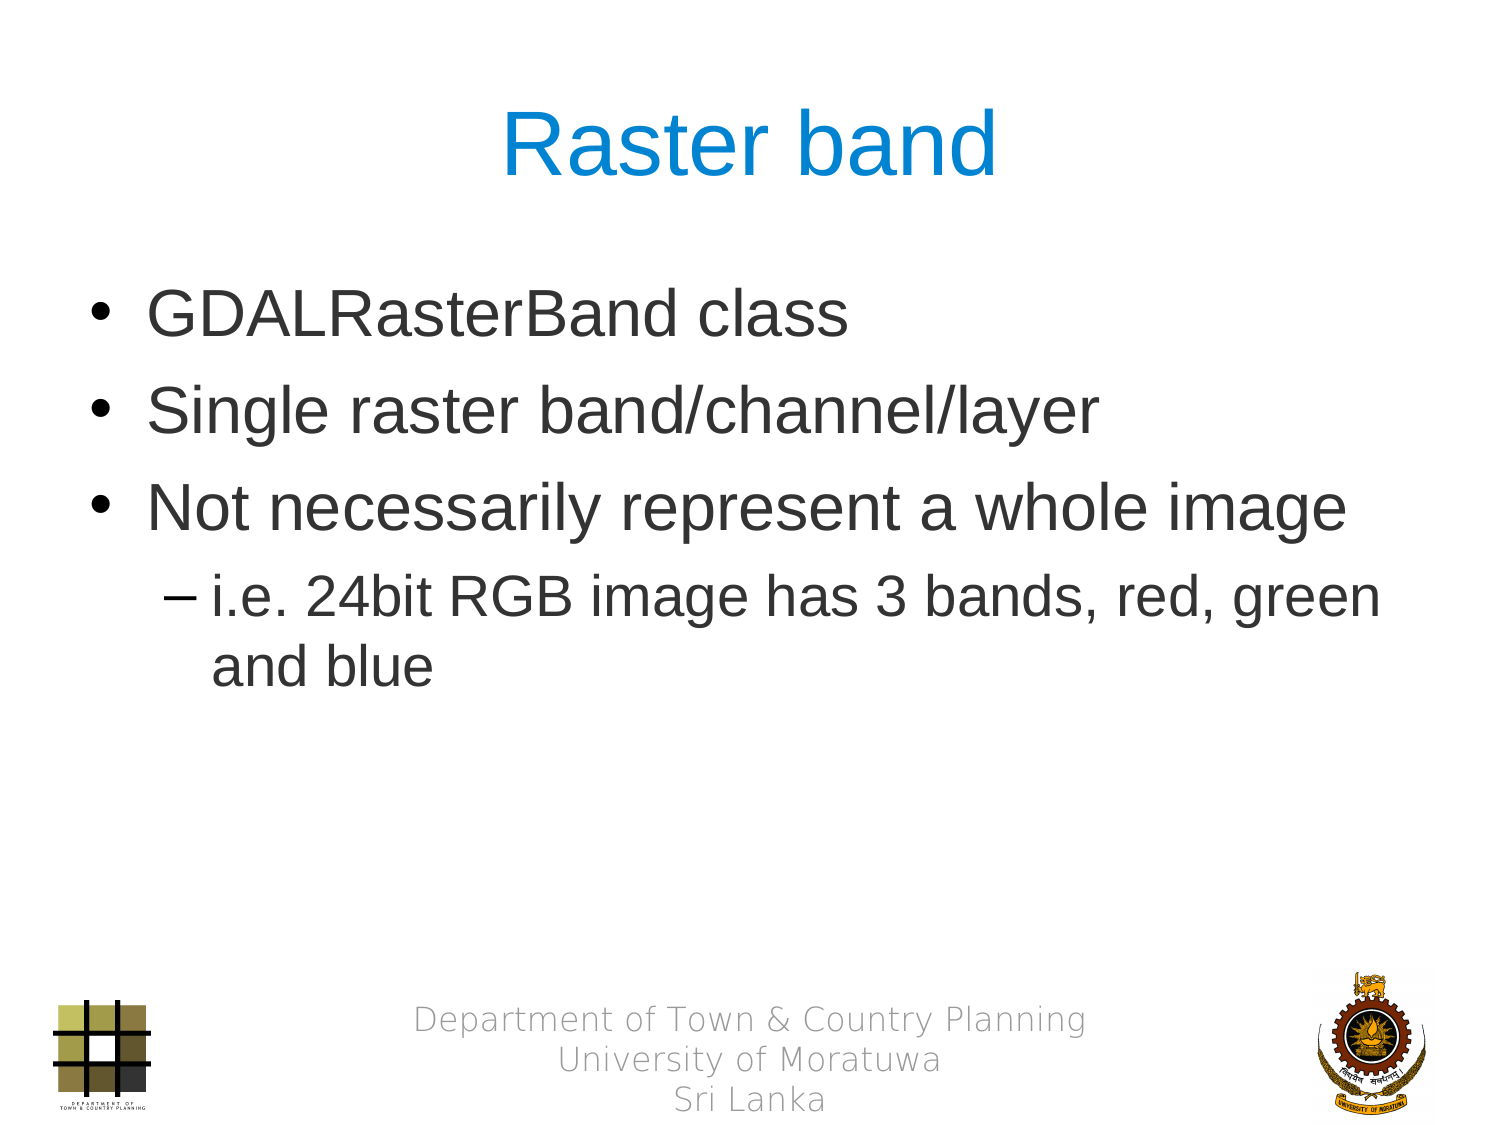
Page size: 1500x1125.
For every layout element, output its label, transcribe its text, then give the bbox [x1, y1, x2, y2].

list GDALRasterBand class Single raster band/channel/layer Not necessarily represent a whole image i.e. 24bit RGB image has 3 bands, red, green and blue [75, 262, 1426, 916]
picture [53, 1000, 151, 1110]
title Raster band [75, 45, 1426, 233]
picture [1312, 966, 1435, 1125]
